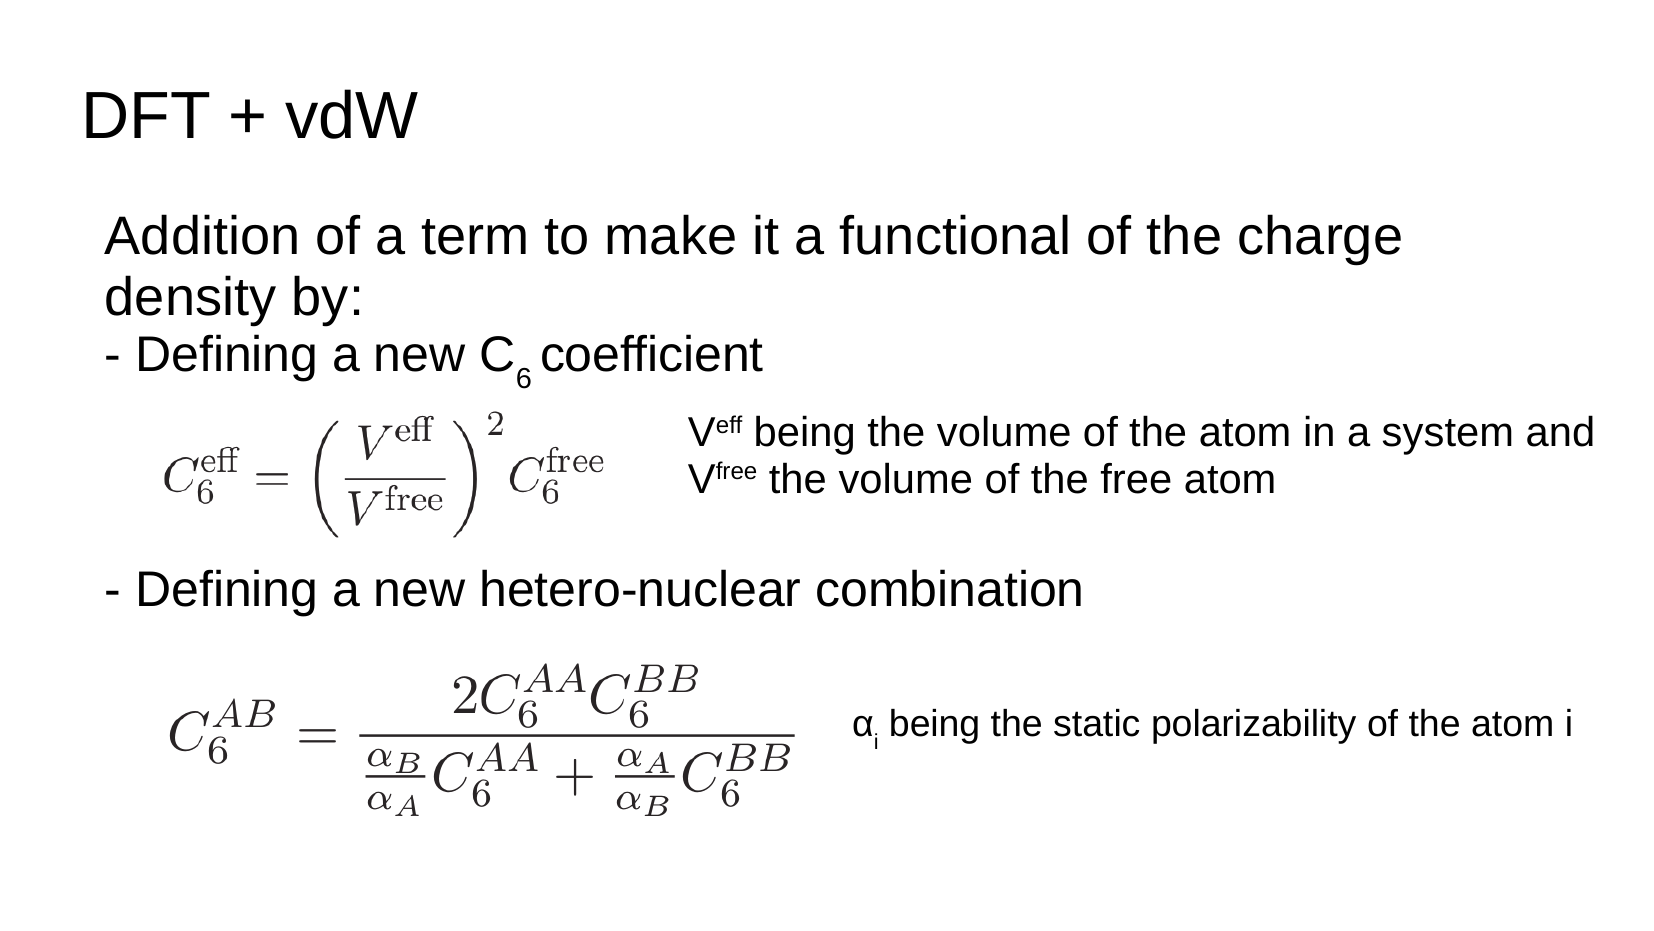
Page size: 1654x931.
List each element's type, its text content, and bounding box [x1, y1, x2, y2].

picture [163, 640, 801, 839]
title DFT + vdW [81, 37, 1570, 193]
picture [142, 390, 608, 555]
text_box αi being the static polarizability of the atom i [837, 695, 1618, 804]
text_box Veff being the volume of the atom in a system and Vfree the volume of the free atom [673, 401, 1648, 557]
text_box Addition of a term to make it a functional of the charge density by: - Defining a new C6 coefficient - Defining a new hetero-nuclear combination [90, 198, 1606, 746]
